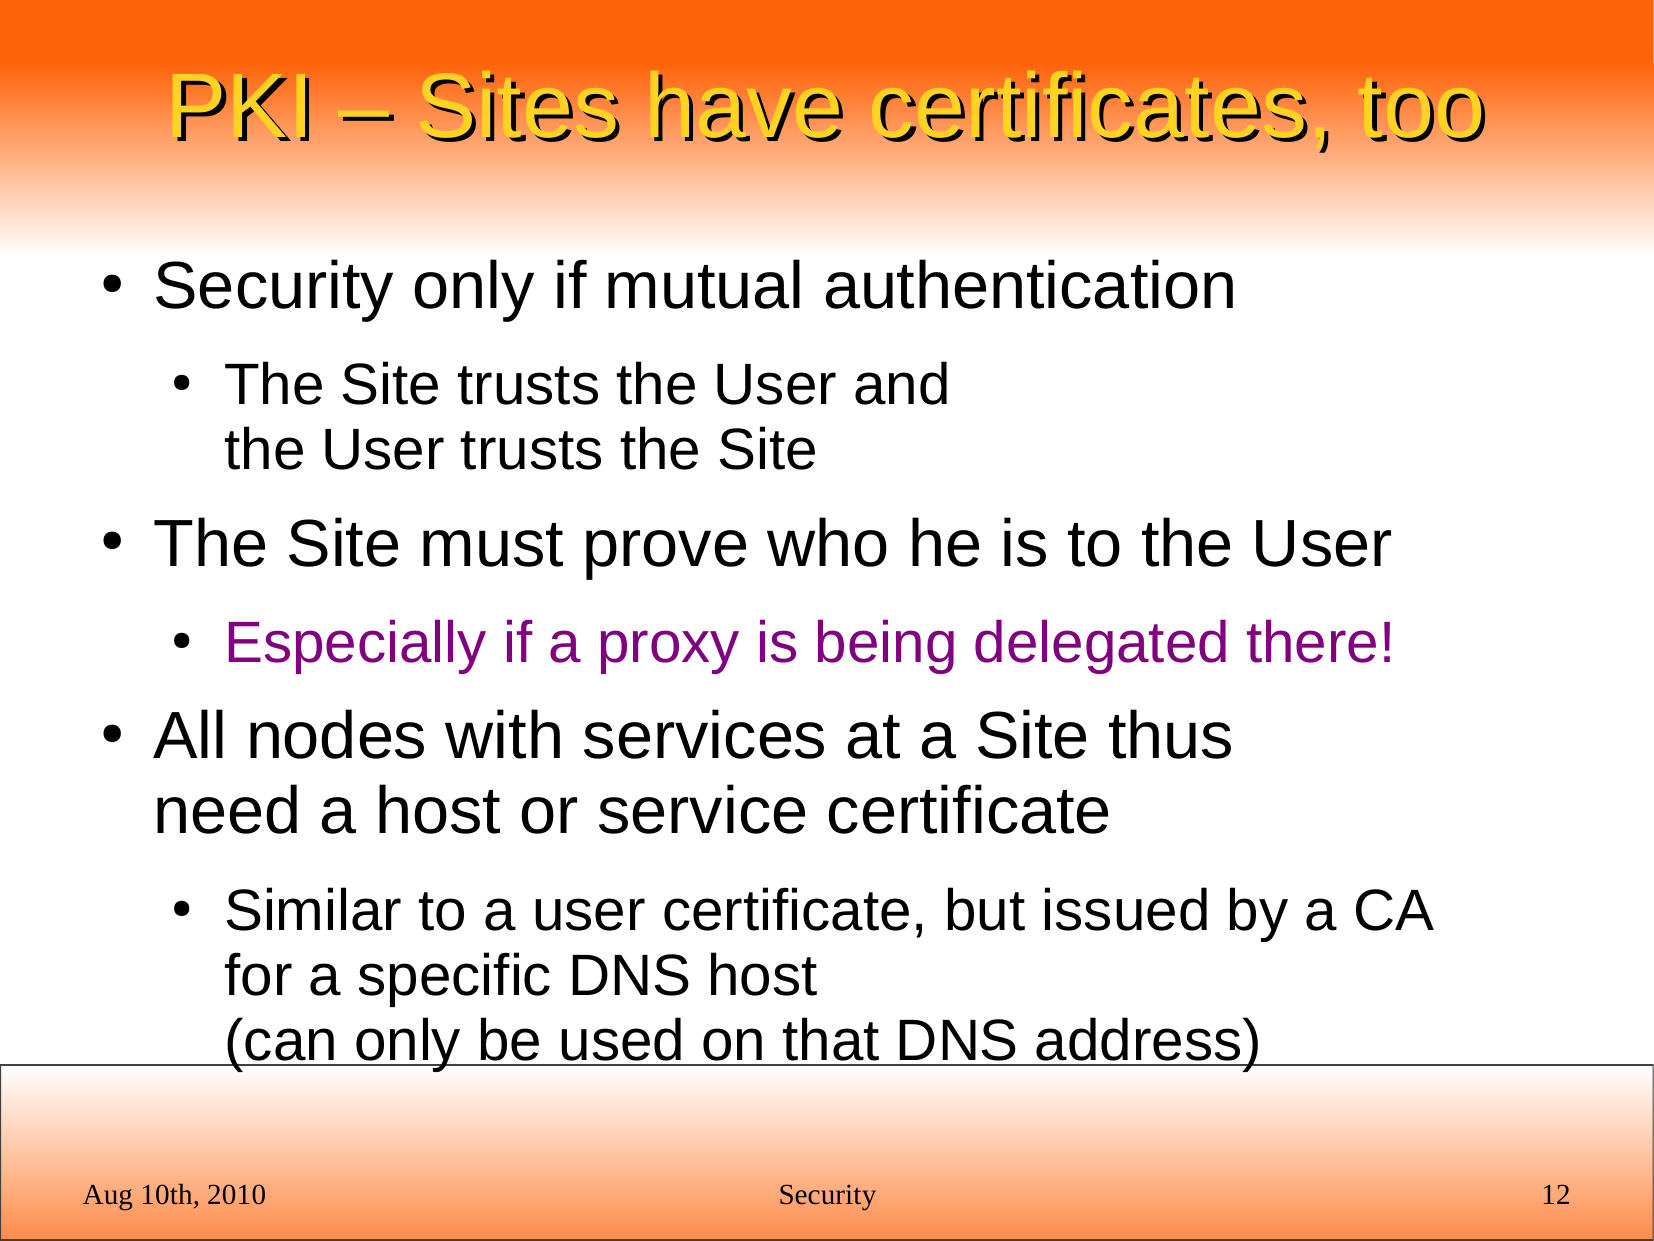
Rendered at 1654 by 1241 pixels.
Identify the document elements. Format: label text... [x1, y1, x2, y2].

title PKI – Sites have certificates, too [82, 9, 1571, 202]
list Security only if mutual authentication The Site trusts the User and the User trusts the Site The Site must prove who he is to the User Especially if a proxy is being delegated there! All nodes with services at a Site thus need a host or service certificate Similar to a user certificate, but issued by a CA for a specific DNS host (can only be used on that DNS address) [82, 247, 1571, 1109]
